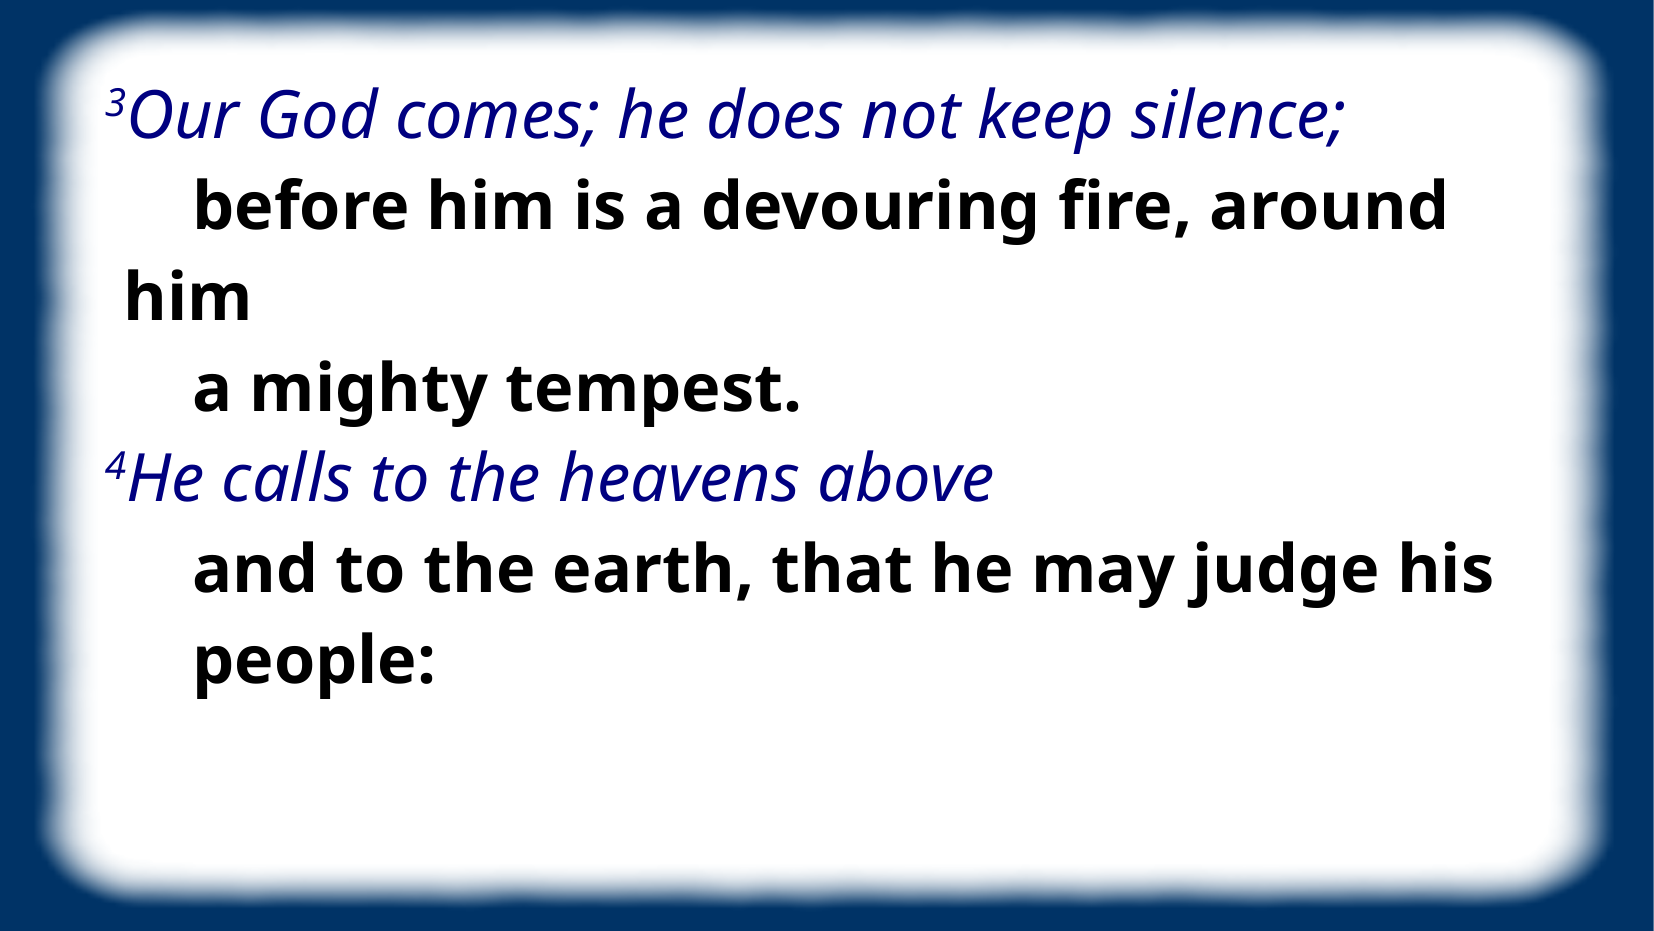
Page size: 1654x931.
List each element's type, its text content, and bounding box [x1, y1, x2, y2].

picture [0, 0, 1654, 931]
text_box 3Our God comes; he does not keep silence; before him is a devouring fire, around him a mighty tempest. 4He calls to the heavens above and to the earth, that he may judge his people: [90, 60, 1561, 608]
